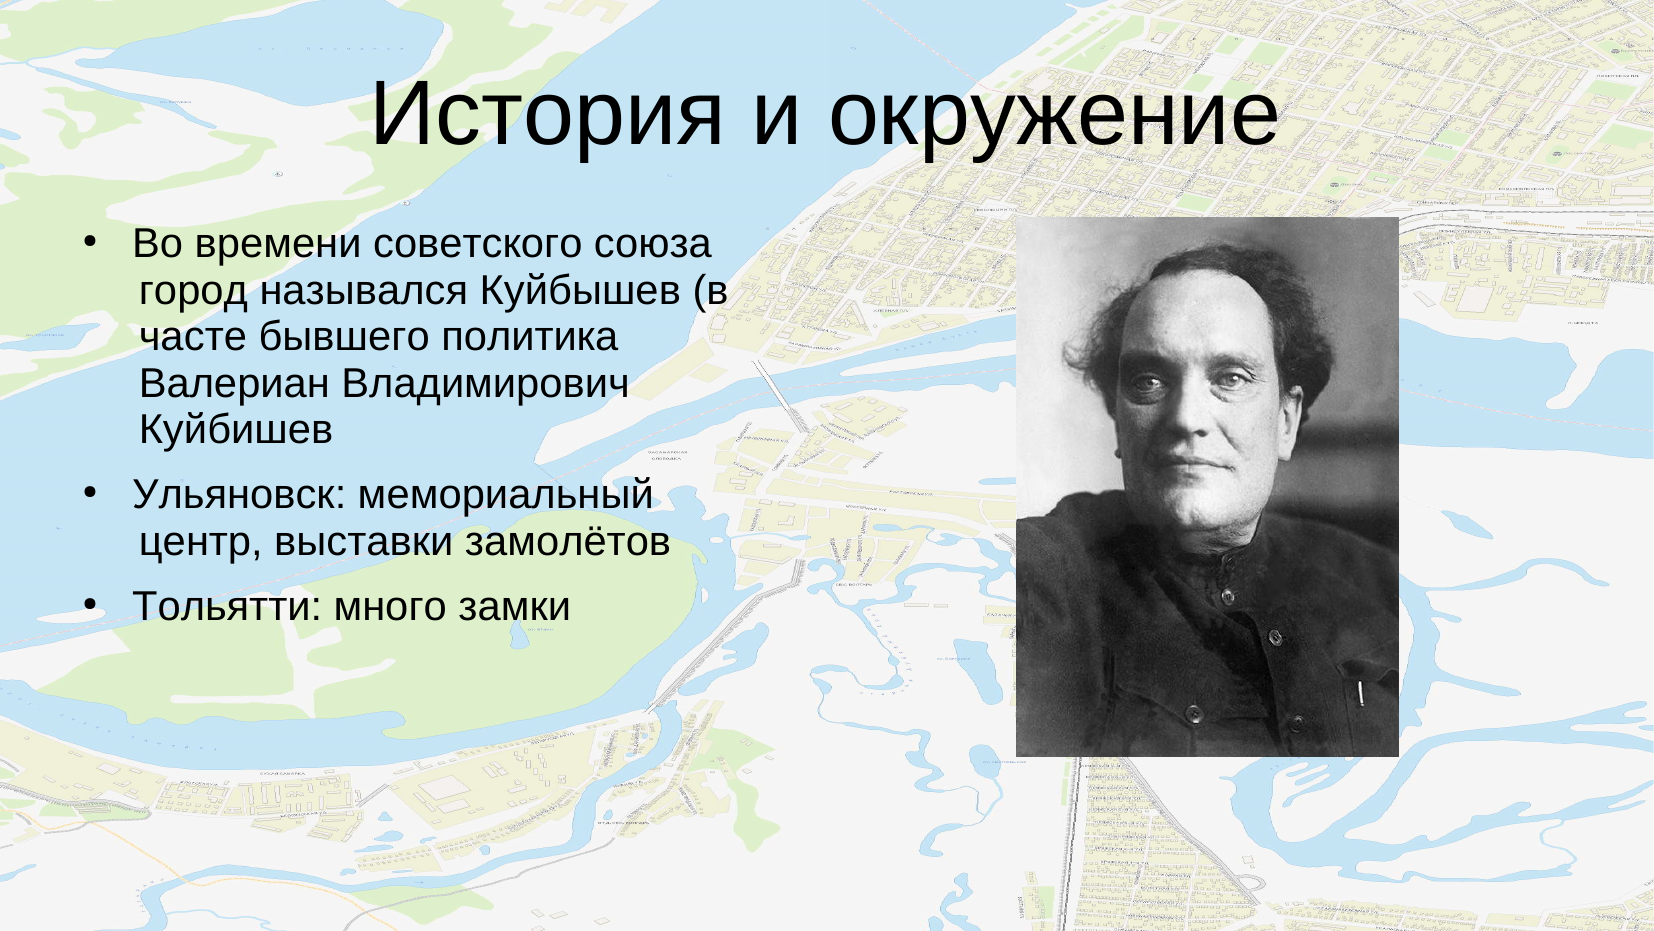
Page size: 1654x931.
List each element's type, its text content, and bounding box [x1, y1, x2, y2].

title История и окружение [82, 36, 1570, 192]
picture [1016, 217, 1399, 757]
list Во времени советского союза город назывался Куйбышев (в часте бывшего политика Валериан Владимирович Куйбишев Ульяновск: мемориальный центр, выставки замолётов Тольятти: много замки [82, 217, 809, 757]
